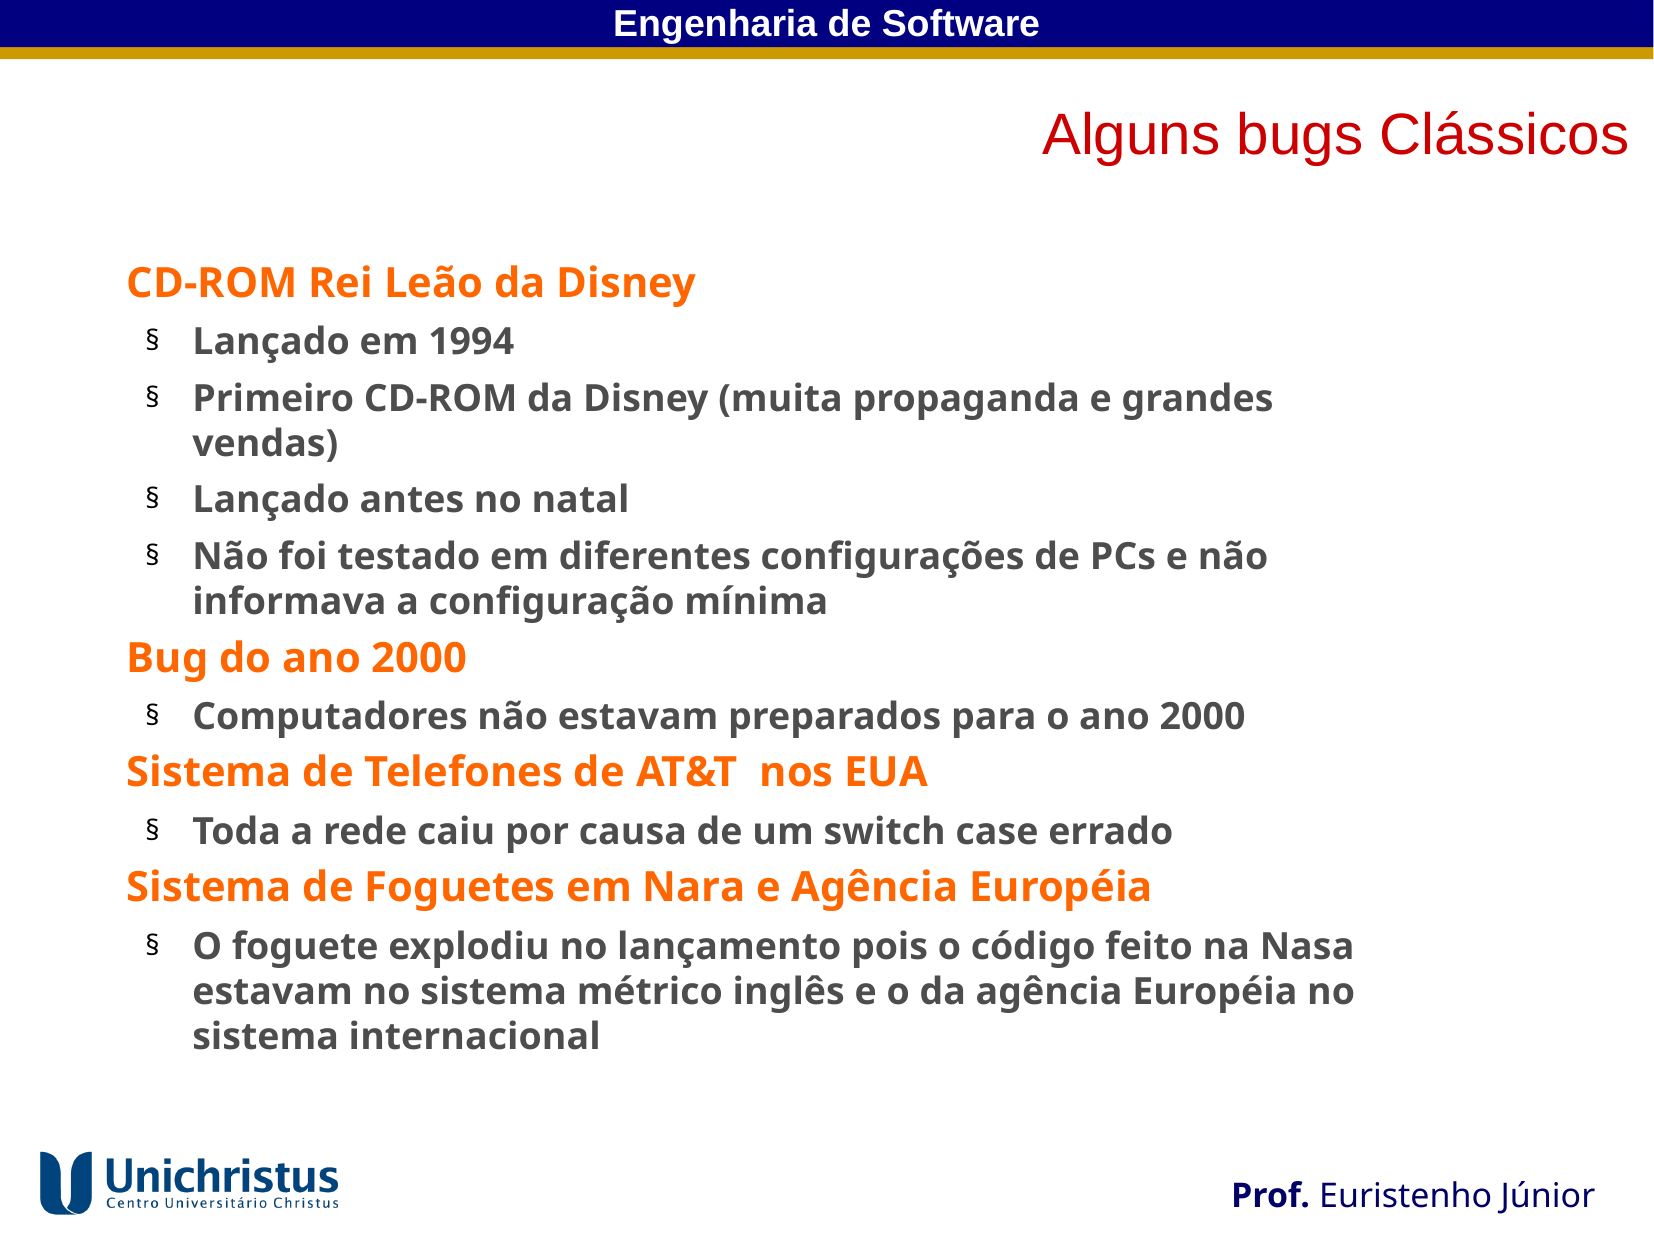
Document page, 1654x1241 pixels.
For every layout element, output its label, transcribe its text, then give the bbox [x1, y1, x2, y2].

text_box CD-ROM Rei Leão da Disney Lançado em 1994 Primeiro CD-ROM da Disney (muita propaganda e grandes vendas) Lançado antes no natal Não foi testado em diferentes configurações de PCs e não informava a configuração mínima Bug do ano 2000 Computadores não estavam preparados para o ano 2000 Sistema de Telefones de AT&T nos EUA Toda a rede caiu por causa de um switch case errado Sistema de Foguetes em Nara e Agência Européia O foguete explodiu no lançamento pois o código feito na Nasa estavam no sistema métrico inglês e o da agência Européia no sistema internacional [55, 248, 1406, 1008]
text_box Alguns bugs Clássicos [1027, 94, 1645, 201]
text_box Prof. Euristenho Júnior [1216, 1163, 1654, 1224]
text_box Engenharia de Software [0, 0, 1654, 48]
text_box [0, 48, 1654, 60]
picture [35, 1148, 343, 1217]
